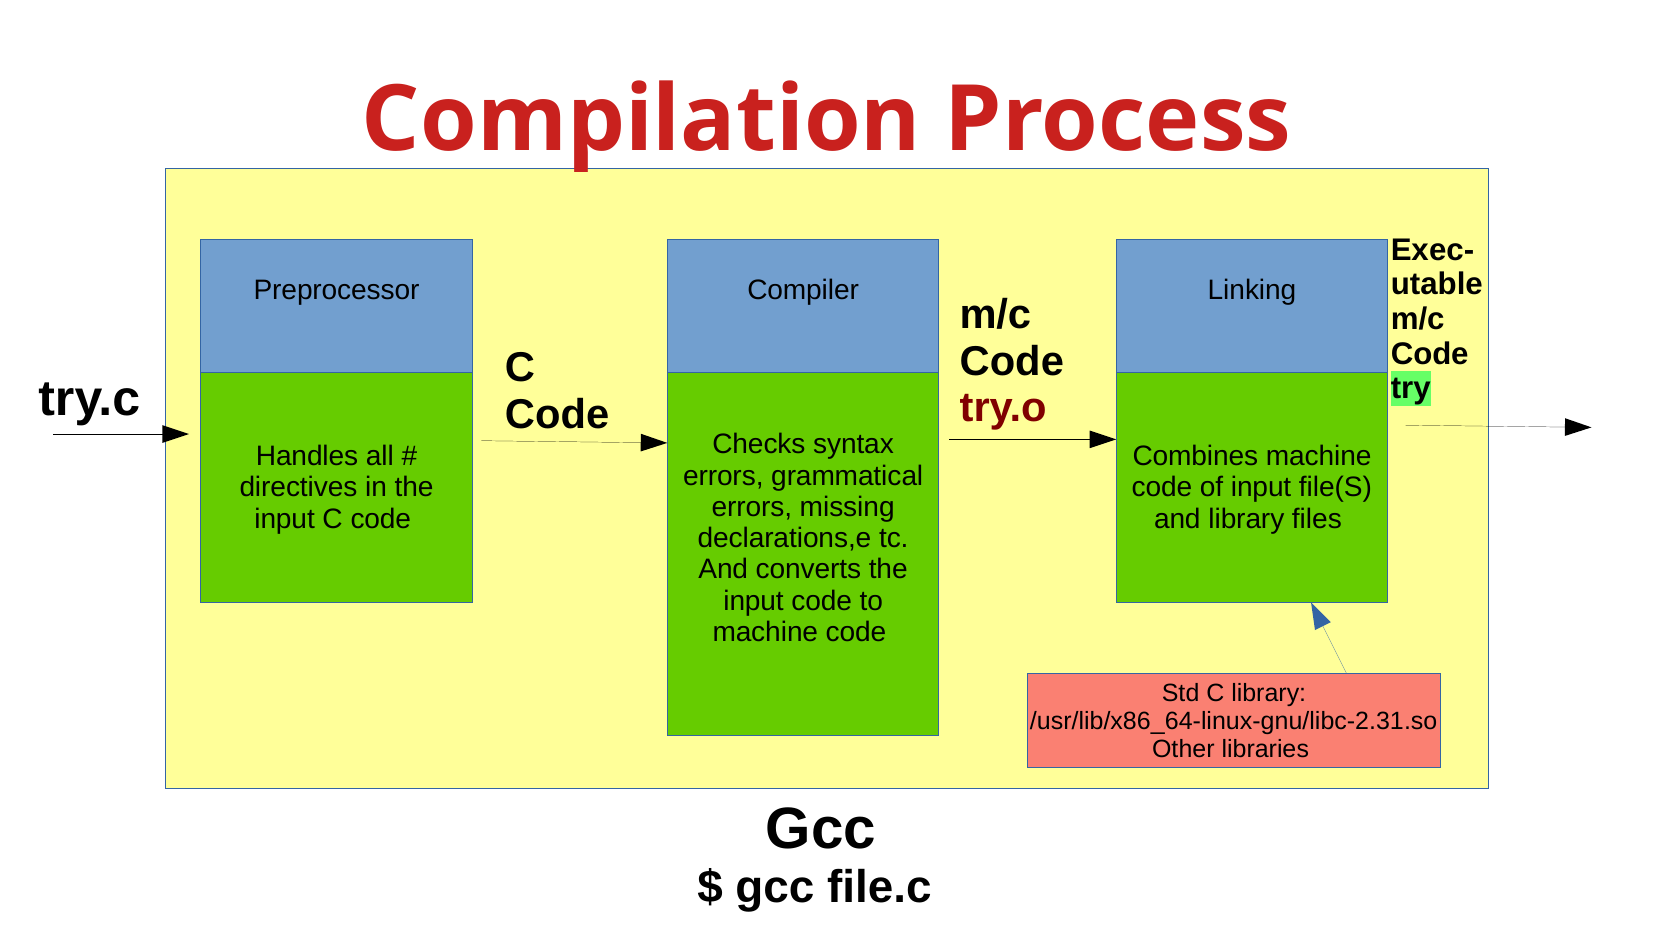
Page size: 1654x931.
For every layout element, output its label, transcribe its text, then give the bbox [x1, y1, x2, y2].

text_box Combines machine code of input file(S) and library files [1116, 372, 1388, 603]
text_box Compiler [667, 239, 939, 372]
text_box Gcc $ gcc file.c [578, 788, 1063, 920]
text_box [165, 193, 1489, 789]
text_box Handles all # directives in the input C code [200, 372, 473, 603]
text_box Checks syntax errors, grammatical errors, missing declarations,e tc. And converts the input code to machine code [667, 372, 939, 736]
text_box try.c [23, 363, 166, 458]
text_box Exec- utable m/c Code try [1375, 224, 1554, 447]
text_box Preprocessor [200, 239, 473, 372]
text_box Std C library: /usr/lib/x86_64-linux-gnu/libc-2.31.so Other libraries [1027, 673, 1441, 768]
title Compilation Process [82, 37, 1571, 193]
text_box Linking [1116, 239, 1375, 372]
text_box m/c Code try.o [944, 283, 1123, 438]
text_box C Code [490, 336, 668, 445]
